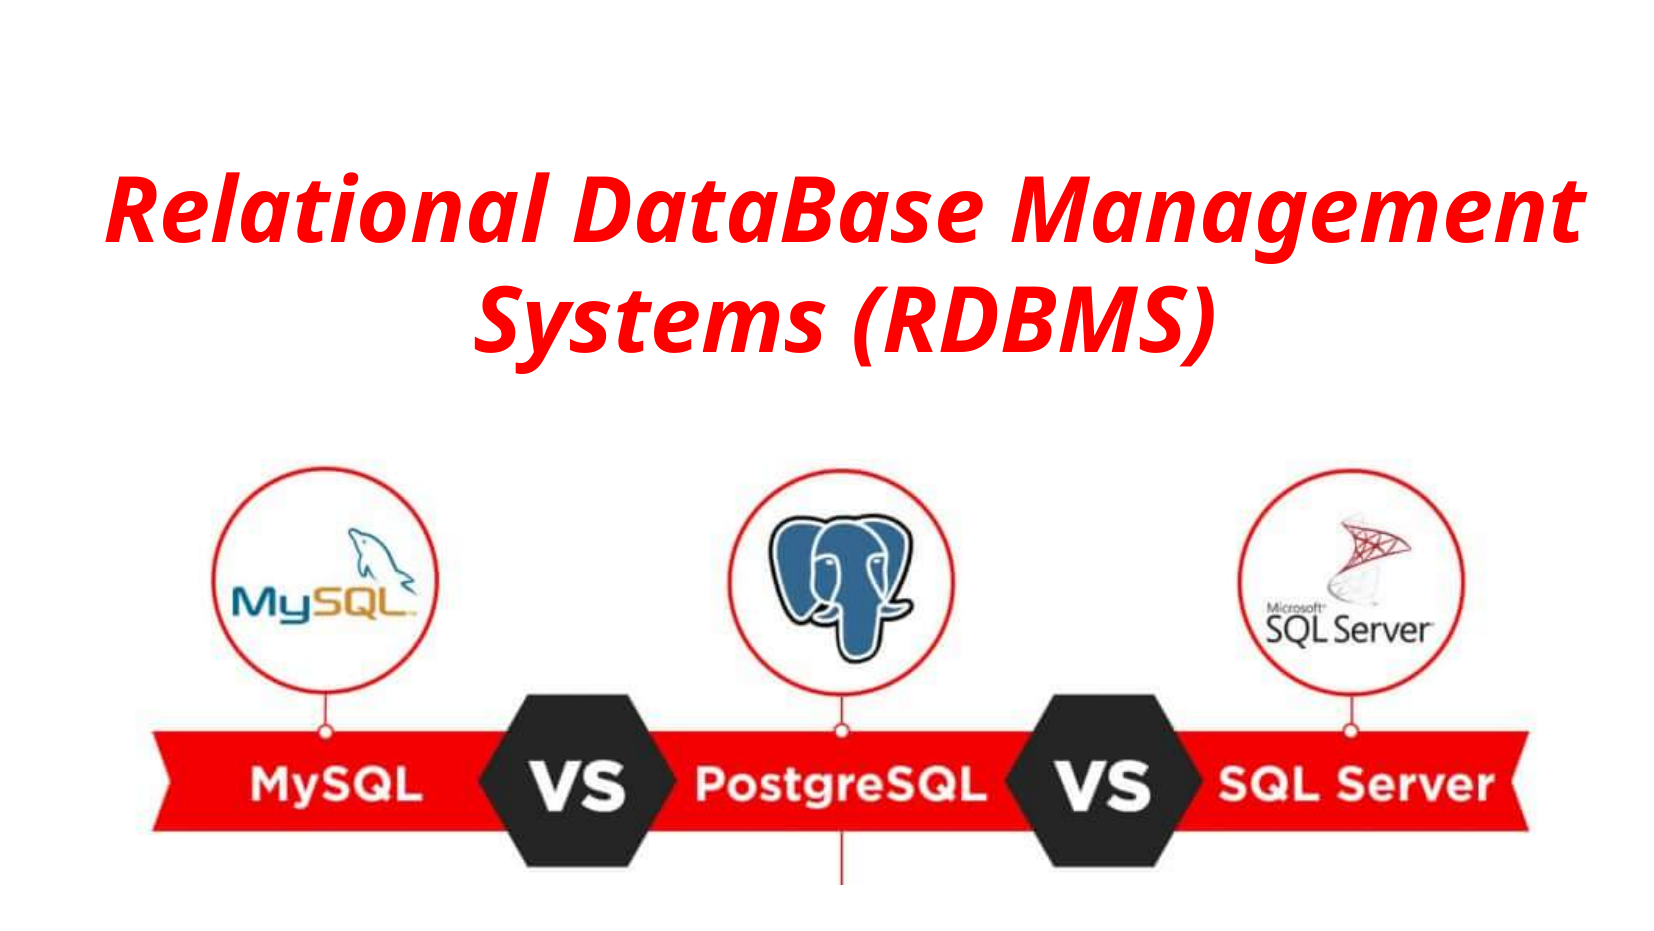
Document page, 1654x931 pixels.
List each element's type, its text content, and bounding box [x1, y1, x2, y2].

subtitle Relational DataBase Management Systems (RDBMS) [101, 60, 1591, 601]
picture [105, 425, 1571, 886]
